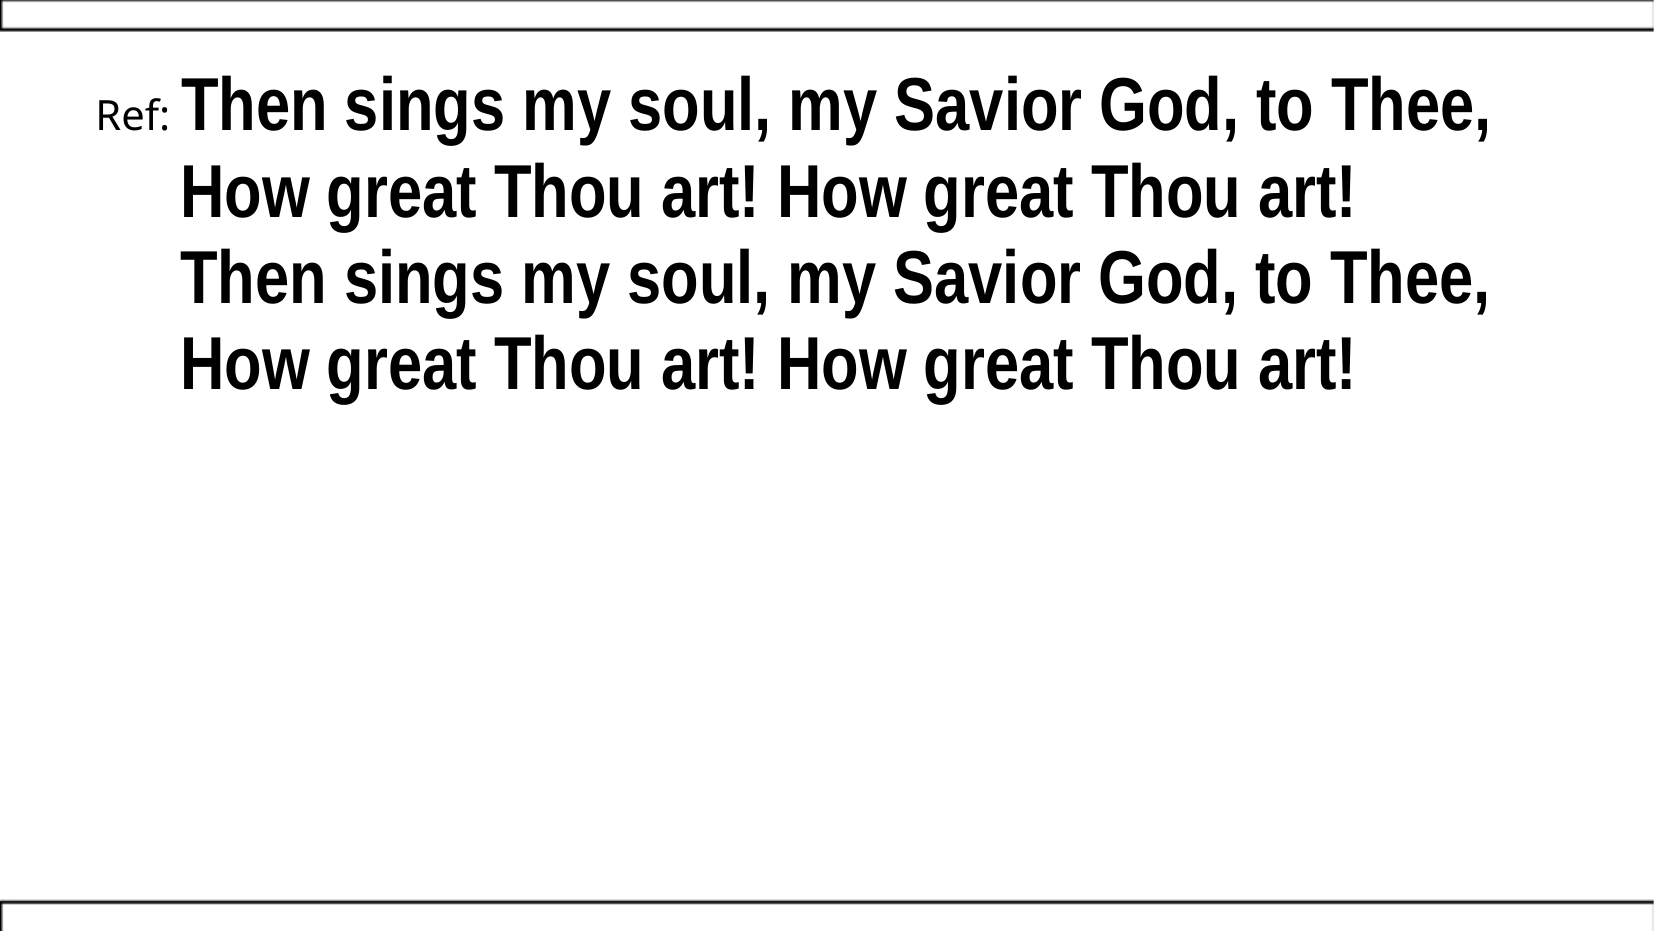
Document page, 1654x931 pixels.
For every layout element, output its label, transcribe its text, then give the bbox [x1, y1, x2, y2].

picture [0, 0, 1654, 931]
text_box Ref: Then sings my soul, my Savior God, to Thee, How great Thou art! How great Thou art! Then sings my soul, my Savior God, to Thee, How great Thou art! How great Thou art! [80, 53, 1581, 421]
